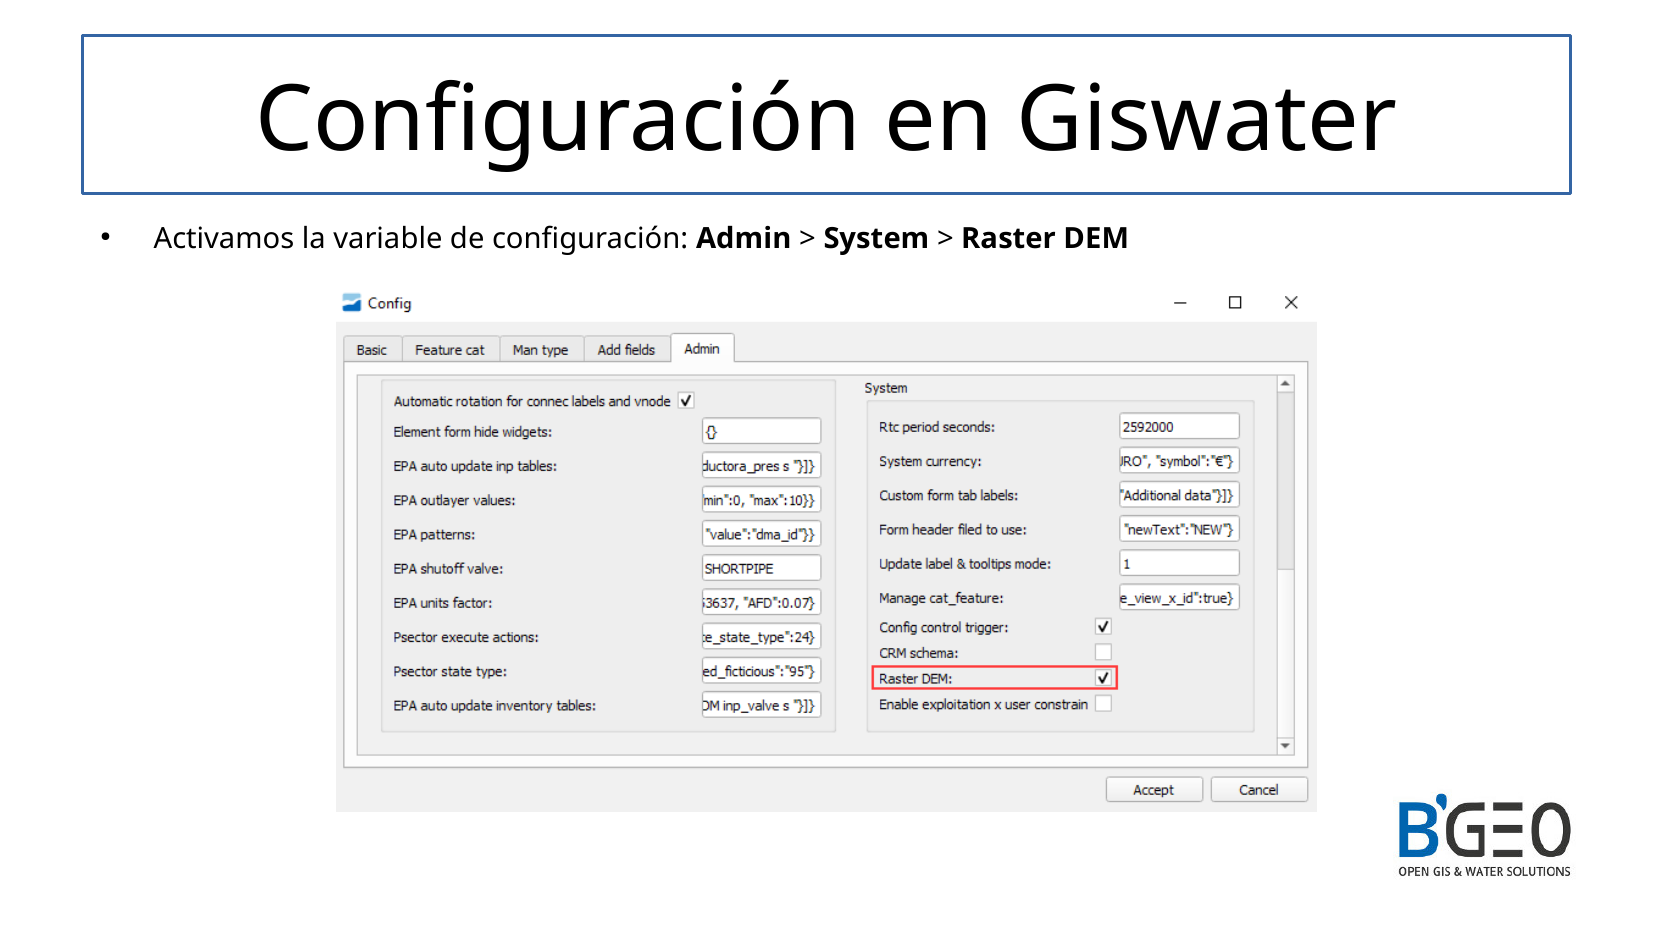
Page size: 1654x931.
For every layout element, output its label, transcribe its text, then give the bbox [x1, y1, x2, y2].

picture [1393, 770, 1576, 898]
list Activamos la variable de configuración: Admin > System > Raster DEM [82, 217, 1571, 758]
picture [336, 289, 1317, 812]
title Configuración en Giswater [82, 35, 1571, 194]
